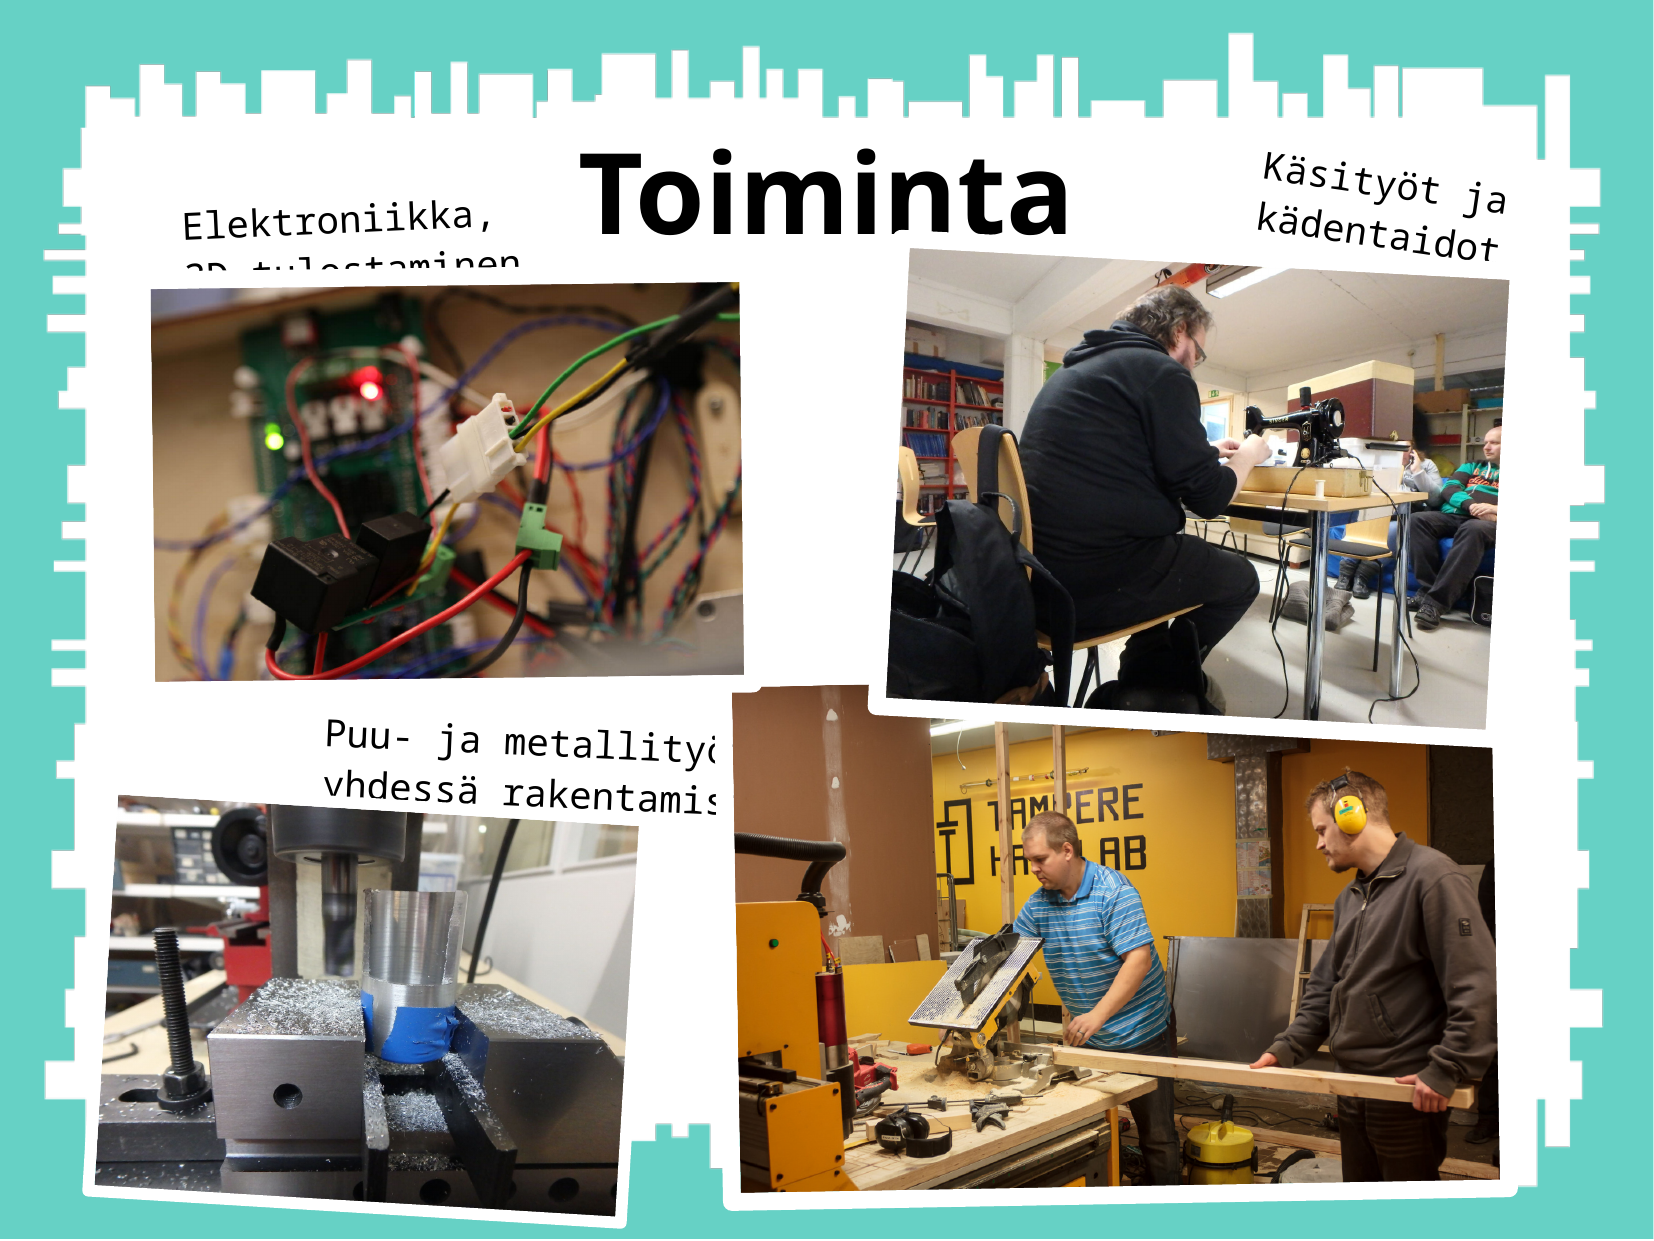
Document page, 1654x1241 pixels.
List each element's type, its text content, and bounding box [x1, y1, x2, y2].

text_box Puu- ja metallityöt, yhdessä rakentamista [307, 698, 716, 811]
text_box Käsityöt ja kädentaidot [1240, 129, 1636, 280]
text_box Elektroniikka, 3D-tulostaminen [165, 165, 770, 271]
picture [0, 0, 1654, 1239]
